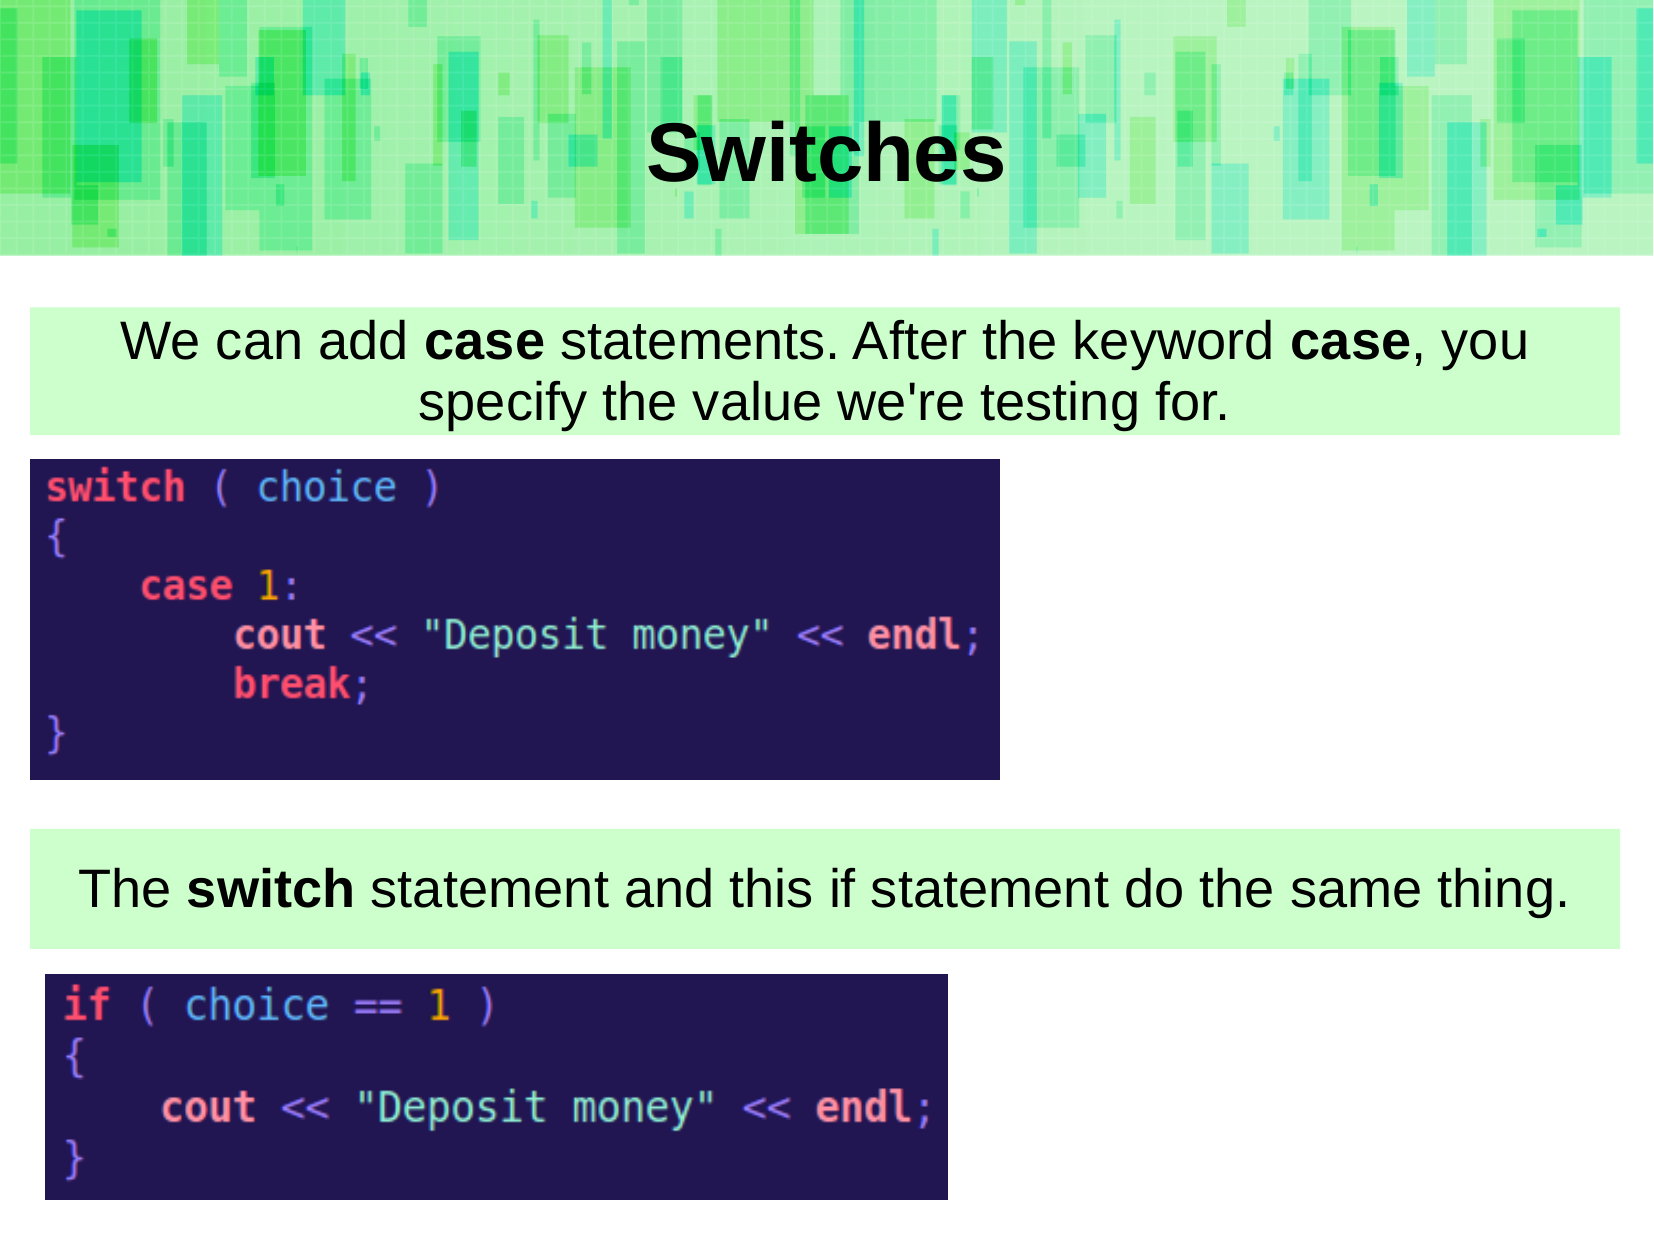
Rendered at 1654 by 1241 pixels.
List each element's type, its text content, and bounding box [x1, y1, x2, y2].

picture [0, 0, 1654, 1241]
text_box The switch statement and this if statement do the same thing. [30, 828, 1621, 949]
text_box We can add case statements. After the keyword case, you specify the value we're testing for. [30, 307, 1621, 436]
title Switches [82, 49, 1571, 257]
